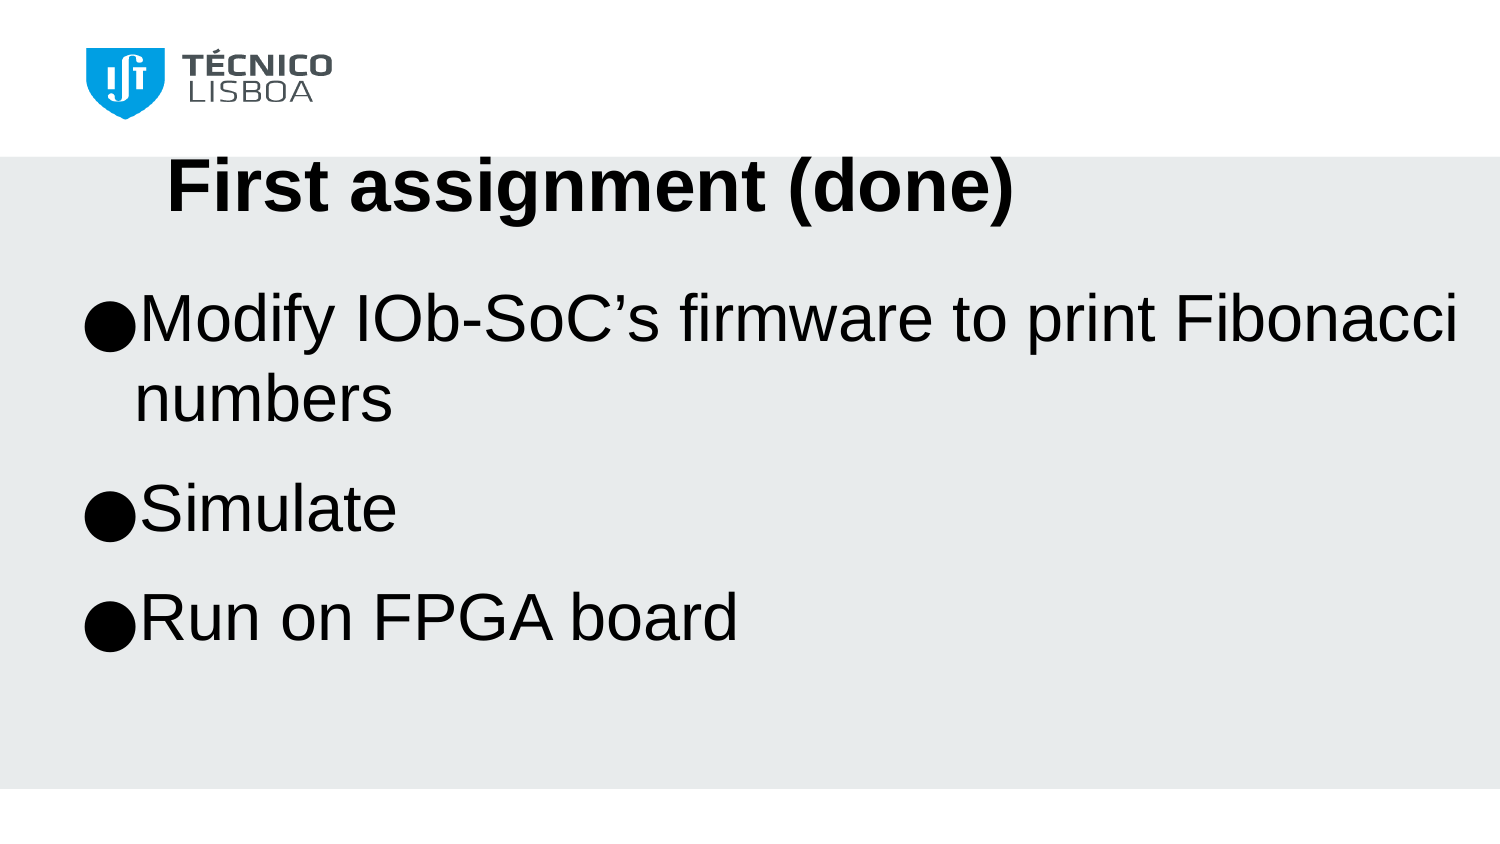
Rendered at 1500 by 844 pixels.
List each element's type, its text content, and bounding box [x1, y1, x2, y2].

text_box First assignment (done) [151, 128, 1408, 236]
text_box Modify IOb-SoC’s firmware to print Fibonacci numbers Simulate Run on FPGA board [63, 274, 1477, 771]
picture [0, 0, 1500, 844]
